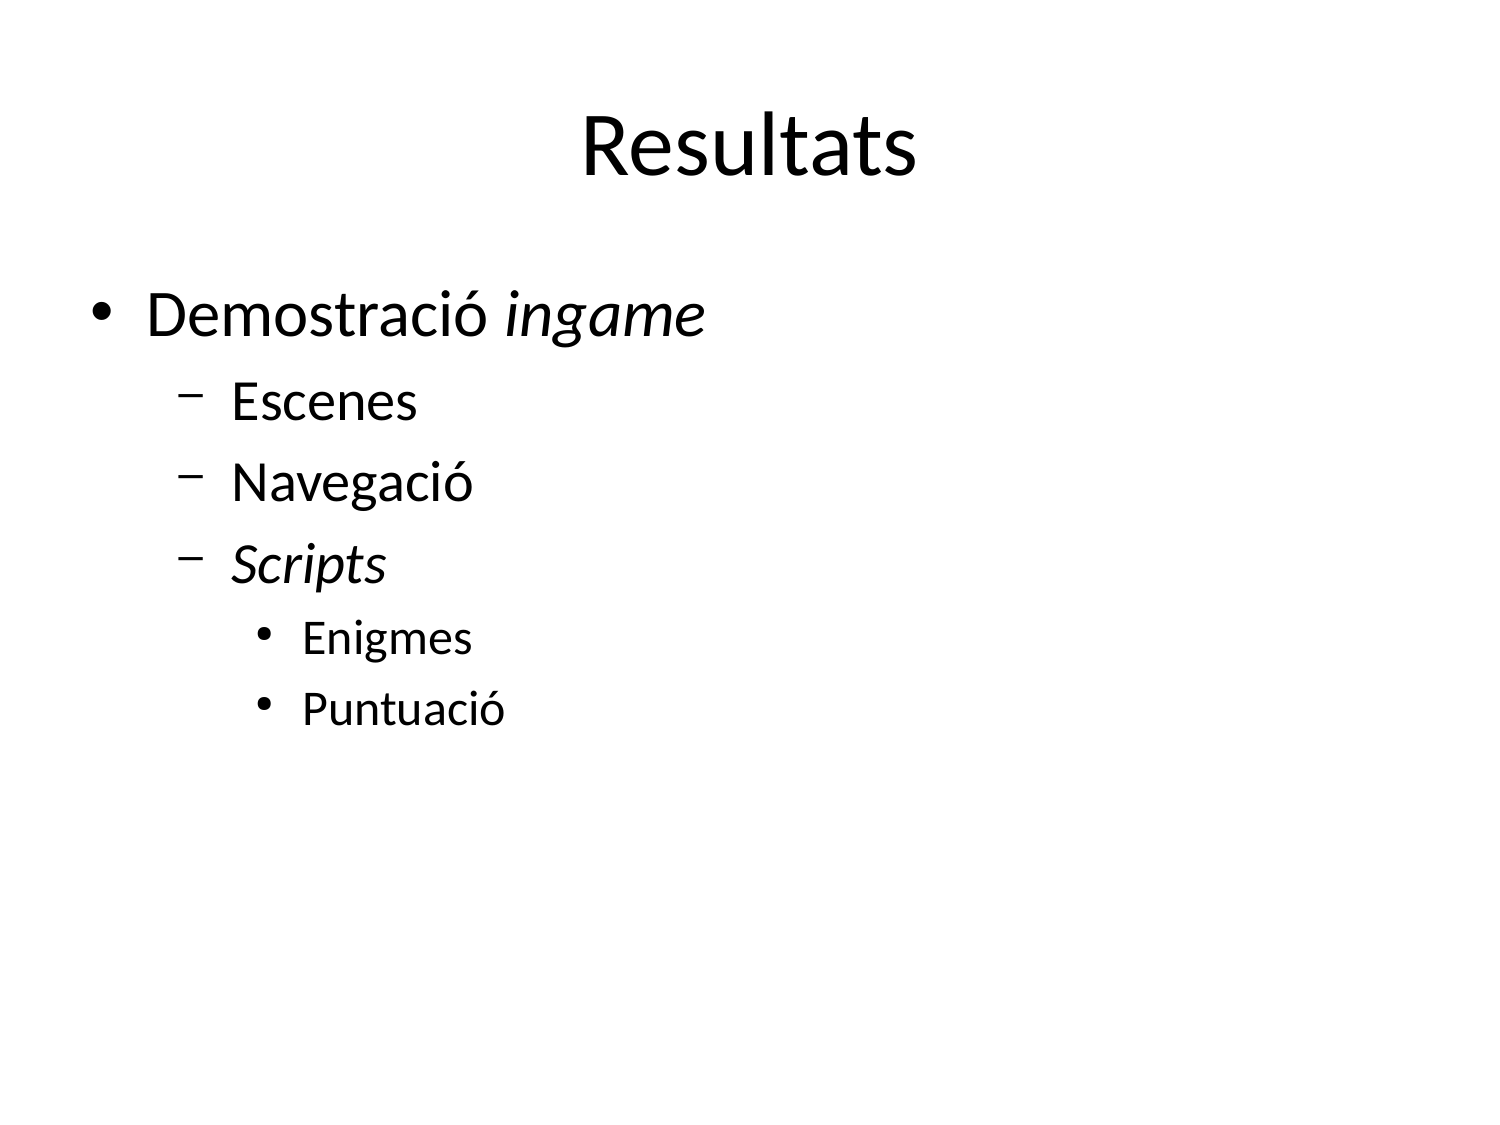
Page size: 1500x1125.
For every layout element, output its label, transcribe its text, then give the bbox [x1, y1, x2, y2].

title Resultats [75, 45, 1425, 233]
list Demostració ingame Escenes Navegació Scripts Enigmes Puntuació [75, 262, 1425, 1005]
